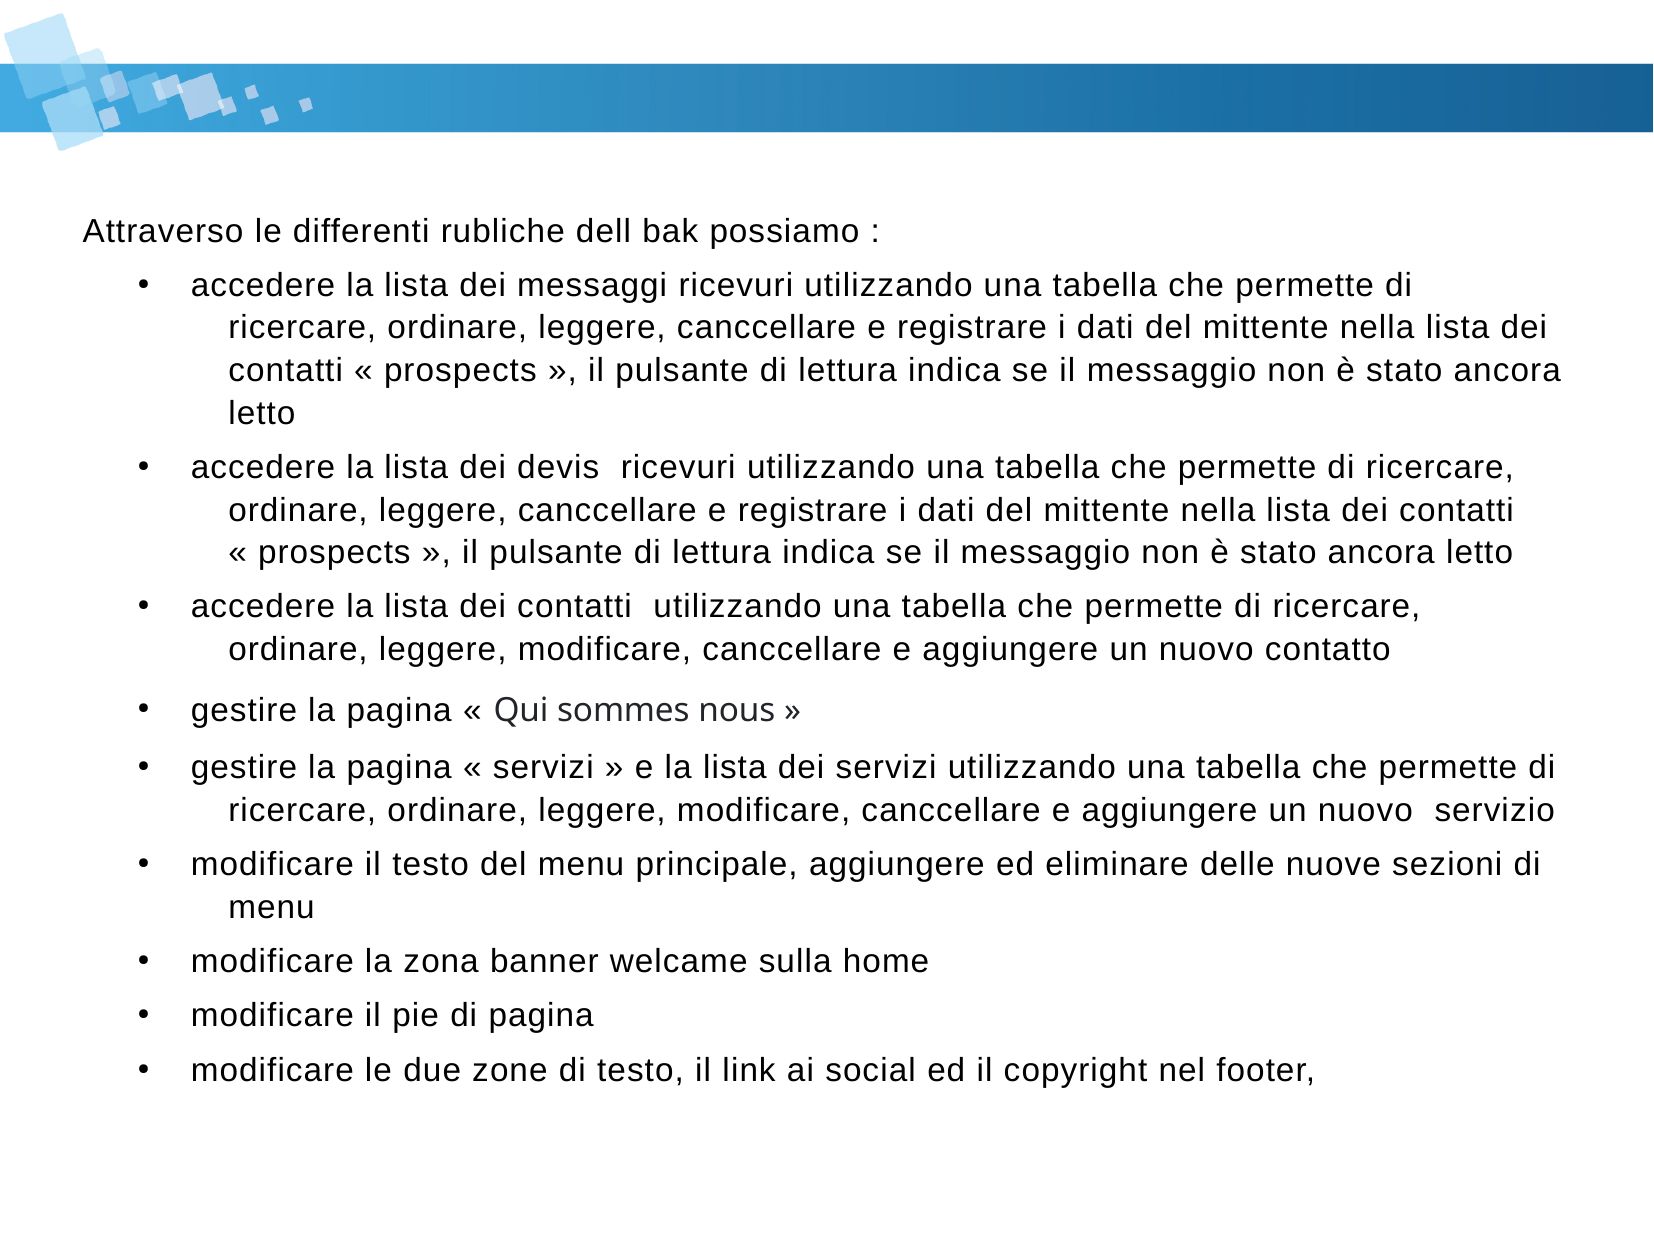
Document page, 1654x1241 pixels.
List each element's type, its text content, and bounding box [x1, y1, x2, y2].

list Attraverso le differenti rubliche dell bak possiamo : accedere la lista dei messaggi ricevuri utilizzando una tabella che permette di ricercare, ordinare, leggere, canccellare e registrare i dati del mittente nella lista dei contatti « prospects », il pulsante di lettura indica se il messaggio non è stato ancora letto accedere la lista dei devis ricevuri utilizzando una tabella che permette di ricercare, ordinare, leggere, canccellare e registrare i dati del mittente nella lista dei contatti « prospects », il pulsante di lettura indica se il messaggio non è stato ancora letto accedere la lista dei contatti utilizzando una tabella che permette di ricercare, ordinare, leggere, modificare, canccellare e aggiungere un nuovo contatto gestire la pagina « Qui sommes nous » gestire la pagina « servizi » e la lista dei servizi utilizzando una tabella che permette di ricercare, ordinare, leggere, modificare, canccellare e aggiungere un nuovo servizio modificare il testo del menu principale, aggiungere ed eliminare delle nuove sezioni di menu modificare la zona banner welcame sulla home modificare il pie di pagina modificare le due zone di testo, il link ai social ed il copyright nel footer, [82, 206, 1571, 1214]
picture [0, 0, 1653, 1238]
